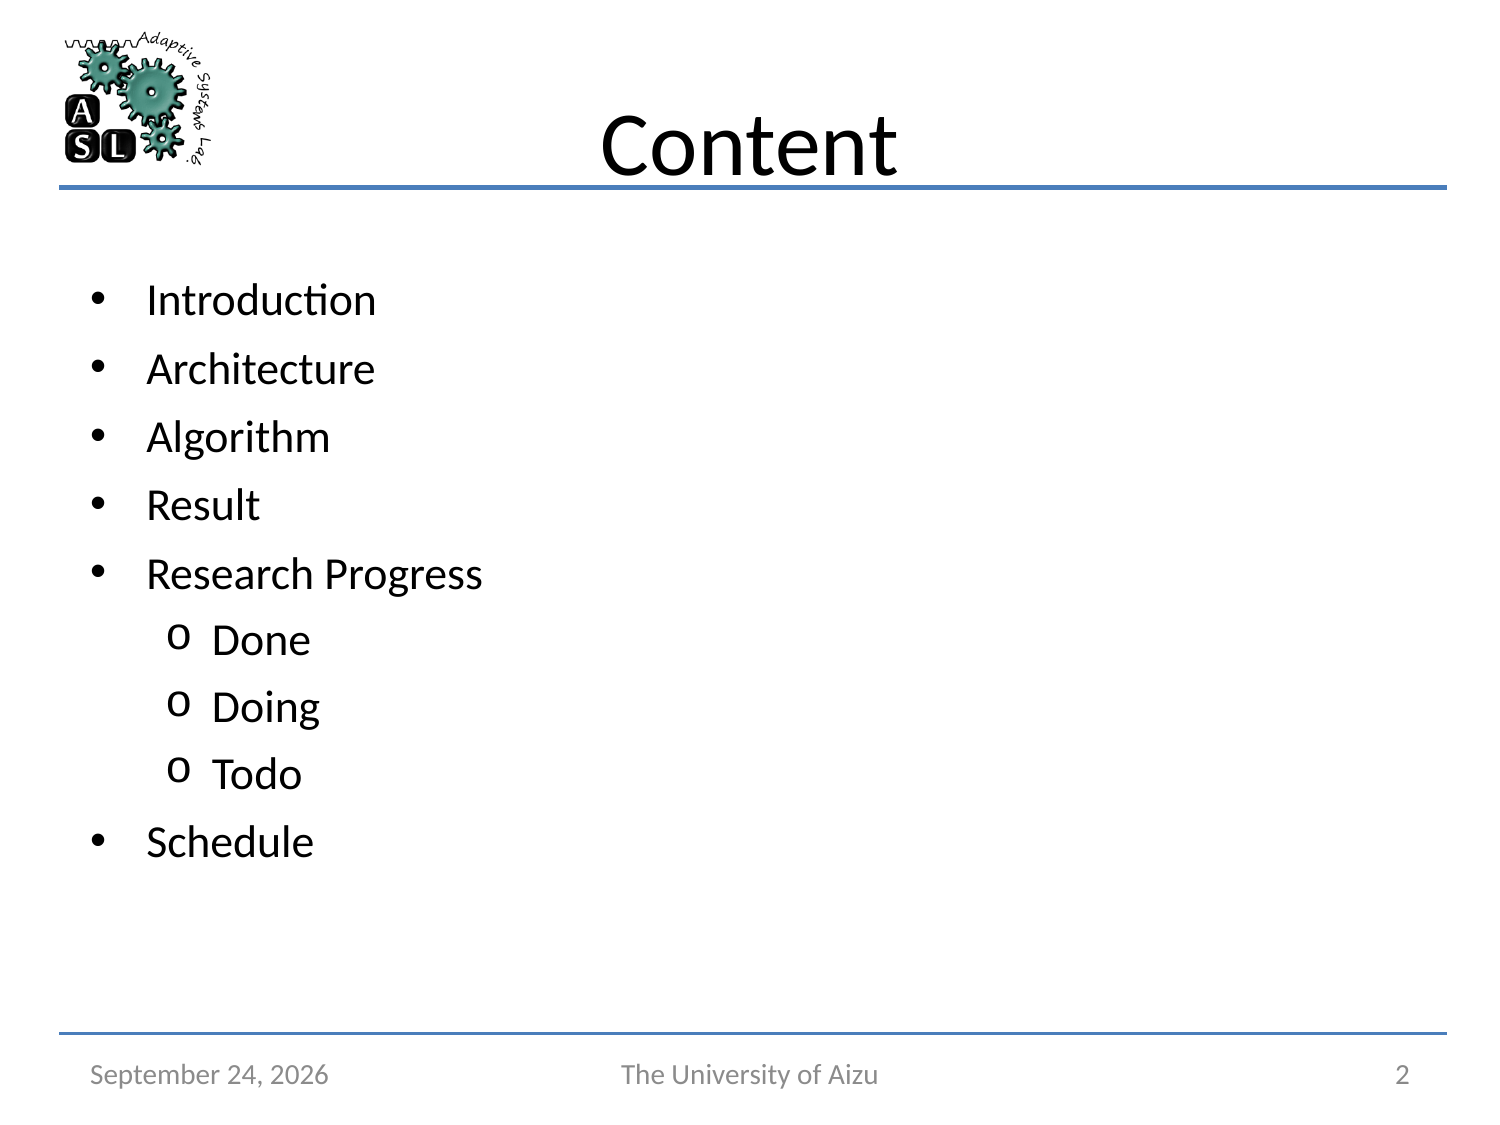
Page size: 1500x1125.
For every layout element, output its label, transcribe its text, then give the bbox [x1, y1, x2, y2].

footer The University of Aizu [512, 1042, 988, 1103]
slide_number <番号> [1074, 1042, 1425, 1103]
picture [58, 30, 211, 169]
title Content [75, 45, 1425, 233]
slide_number April 14, 2025 [75, 1042, 425, 1103]
list Introduction Architecture Algorithm Result Research Progress Done Doing Todo Schedule [75, 262, 1425, 1005]
